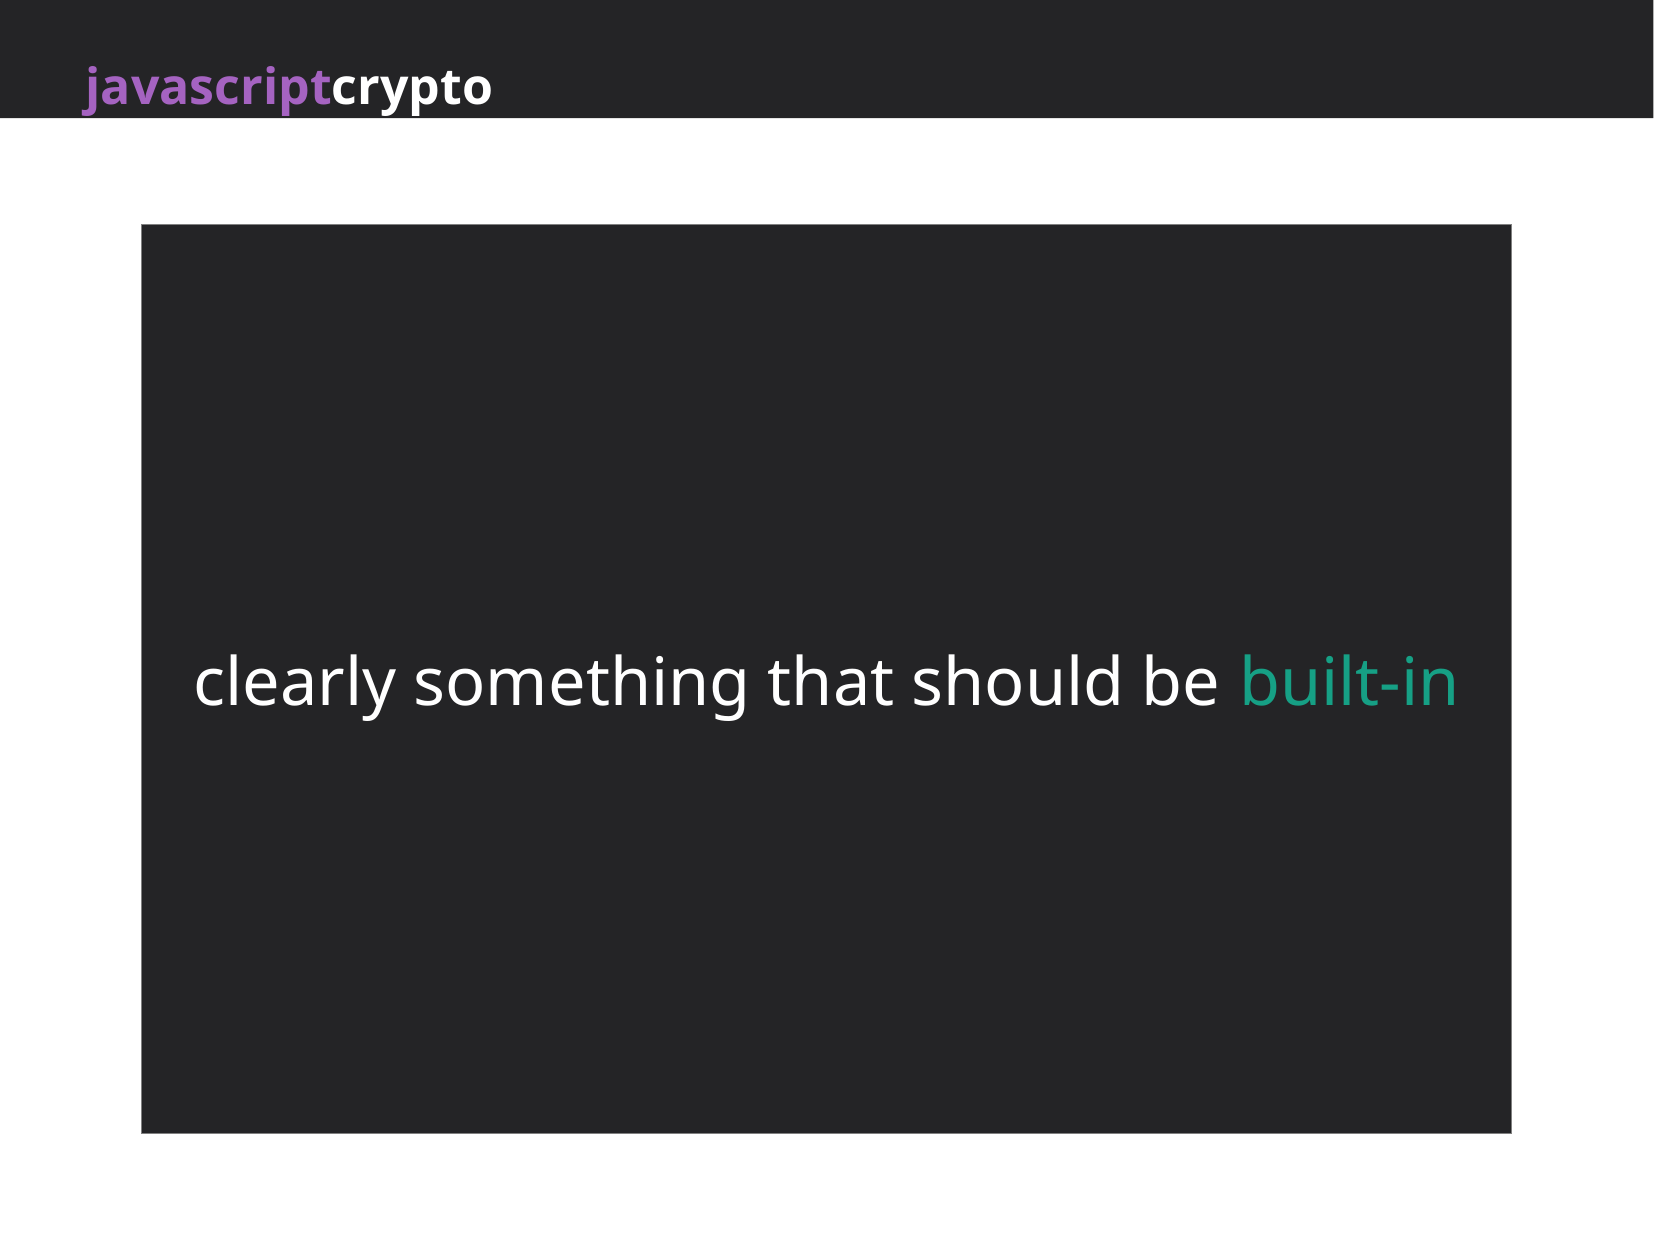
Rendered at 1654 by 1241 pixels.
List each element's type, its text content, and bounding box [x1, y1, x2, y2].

text_box clearly something that should be built-in [141, 224, 1512, 1134]
text_box [165, 531, 1441, 1087]
text_box javascriptcrypto [70, 43, 544, 119]
text_box [0, 0, 1654, 119]
